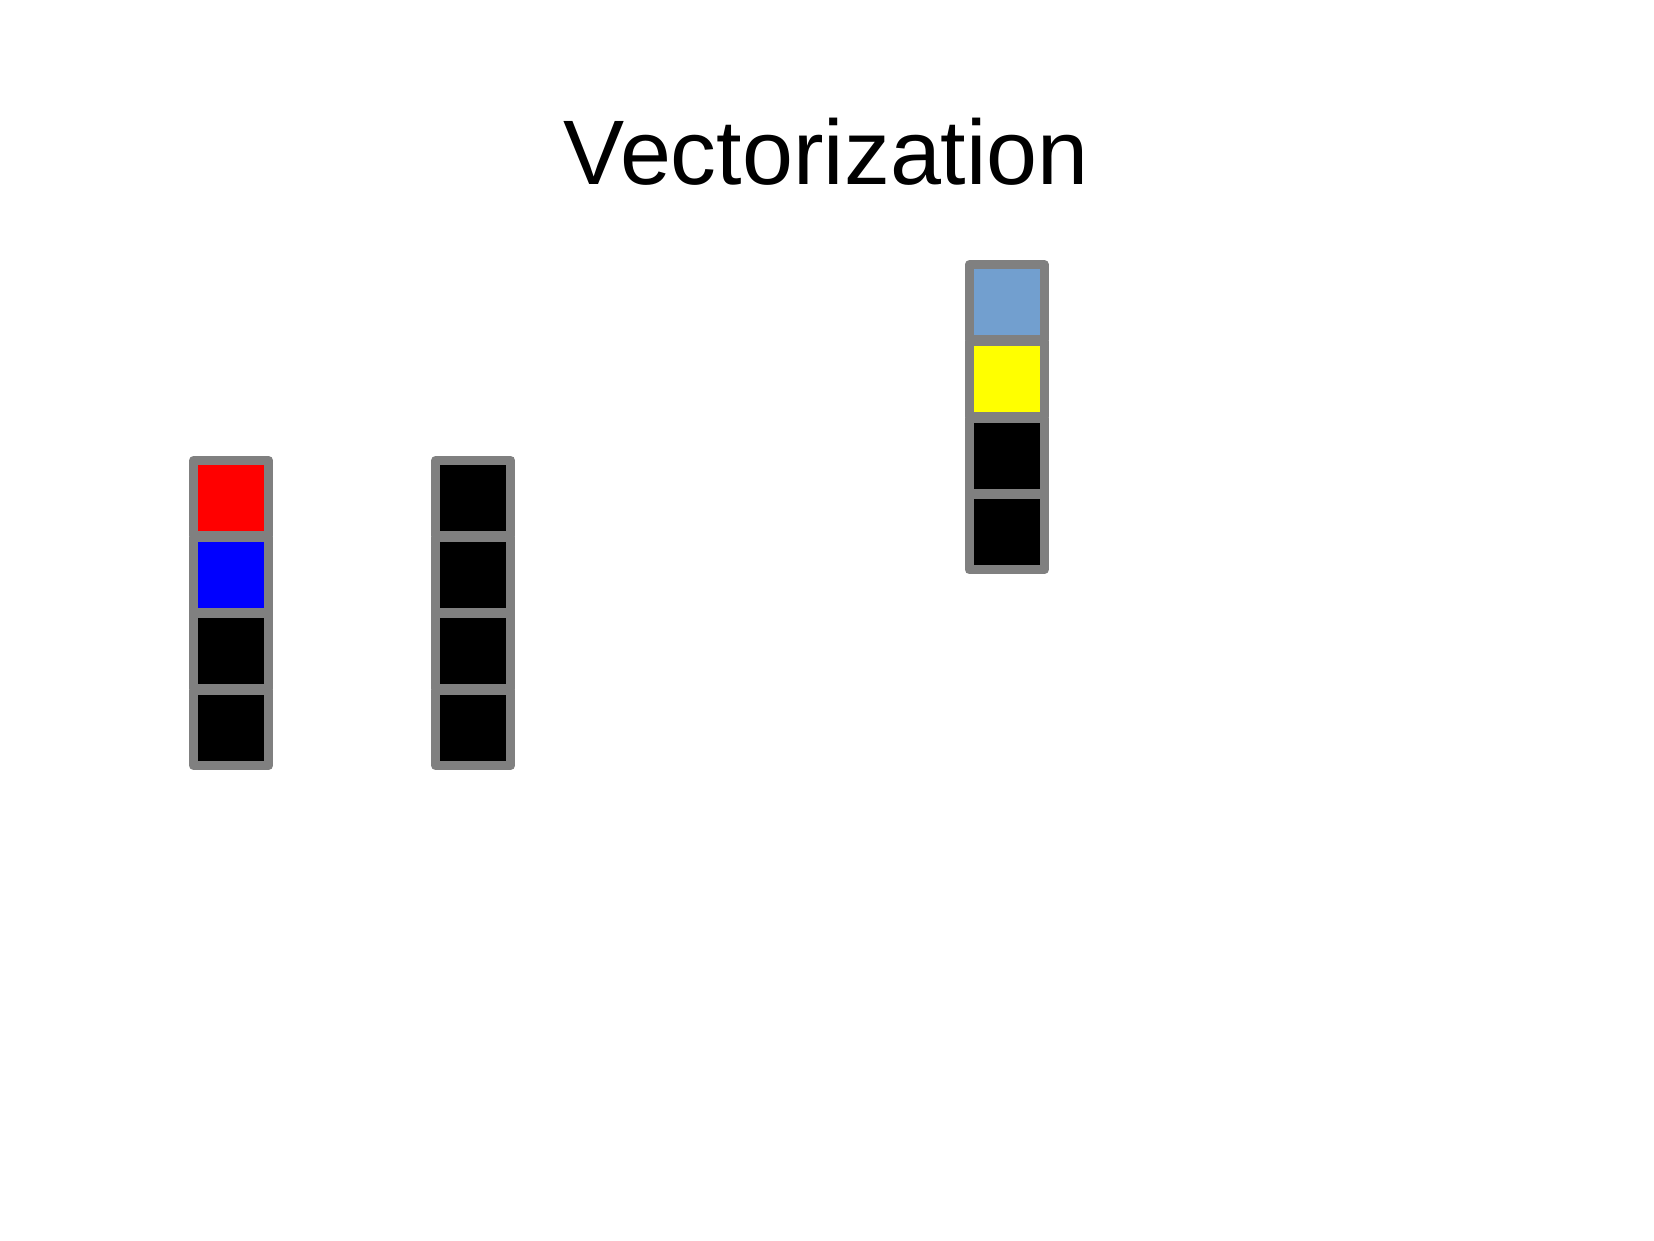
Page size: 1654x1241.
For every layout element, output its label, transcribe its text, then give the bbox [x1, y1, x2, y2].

text_box [193, 460, 269, 536]
text_box [969, 341, 1045, 417]
text_box [435, 460, 511, 536]
text_box [193, 537, 269, 689]
text_box [435, 537, 511, 689]
title Vectorization [82, 49, 1571, 257]
text_box [193, 690, 269, 766]
text_box [969, 418, 1045, 570]
text_box [435, 690, 511, 766]
text_box [969, 264, 1045, 340]
